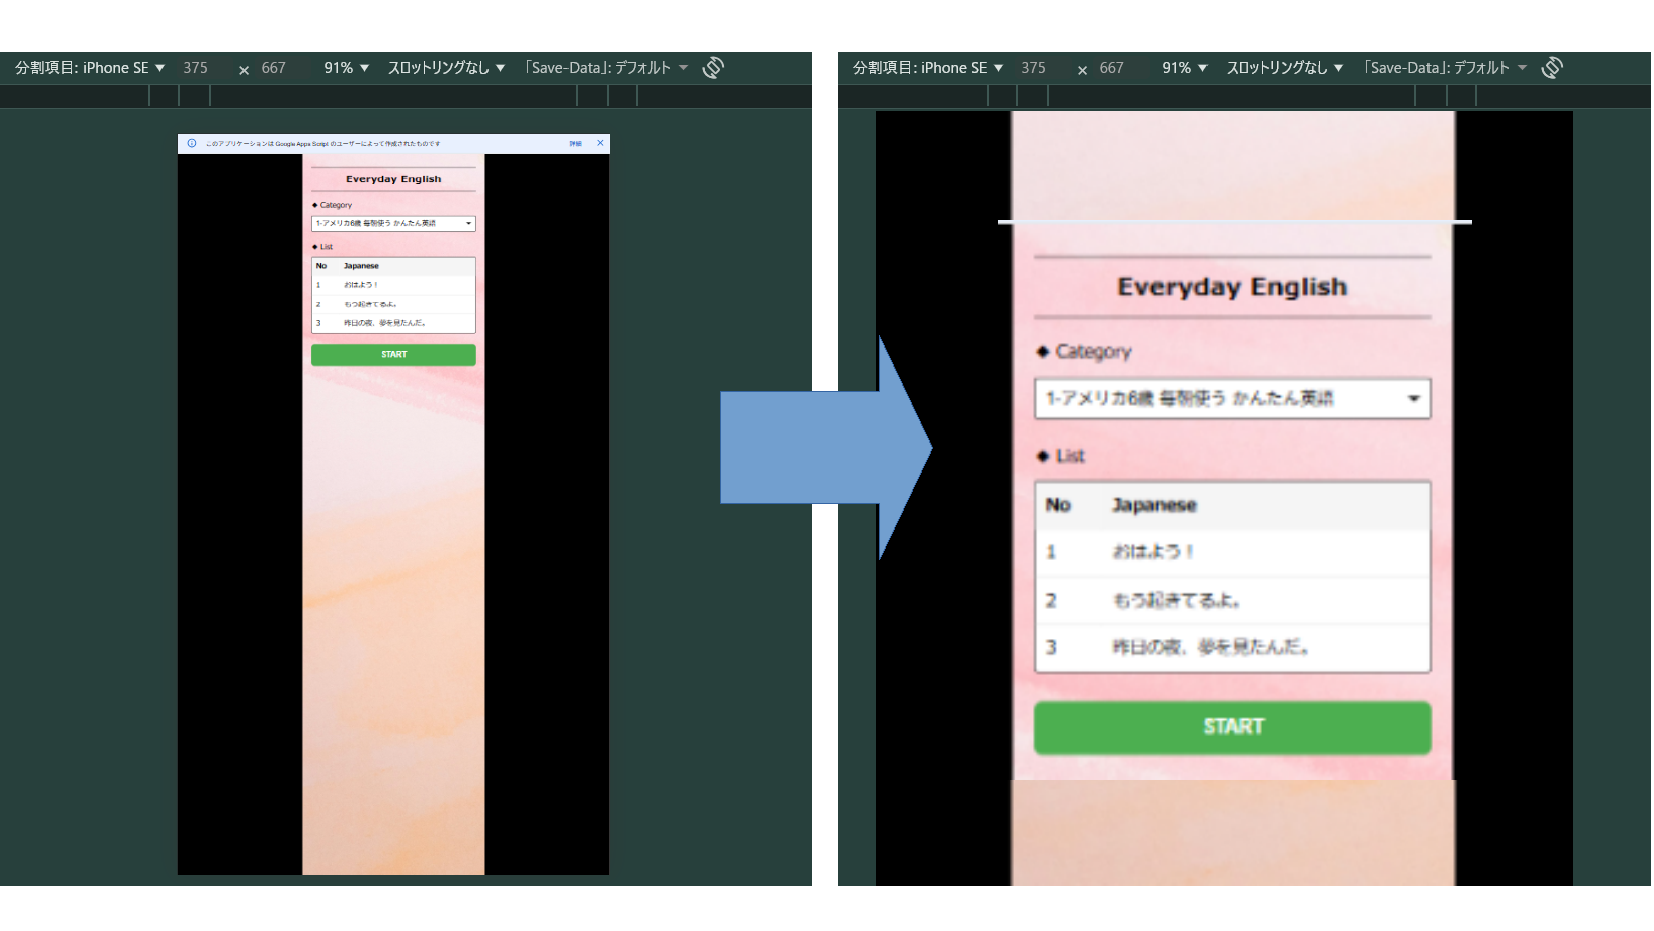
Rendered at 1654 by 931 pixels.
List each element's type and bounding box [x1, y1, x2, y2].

text_box [720, 335, 933, 560]
picture [0, 52, 812, 886]
picture [838, 52, 1651, 886]
